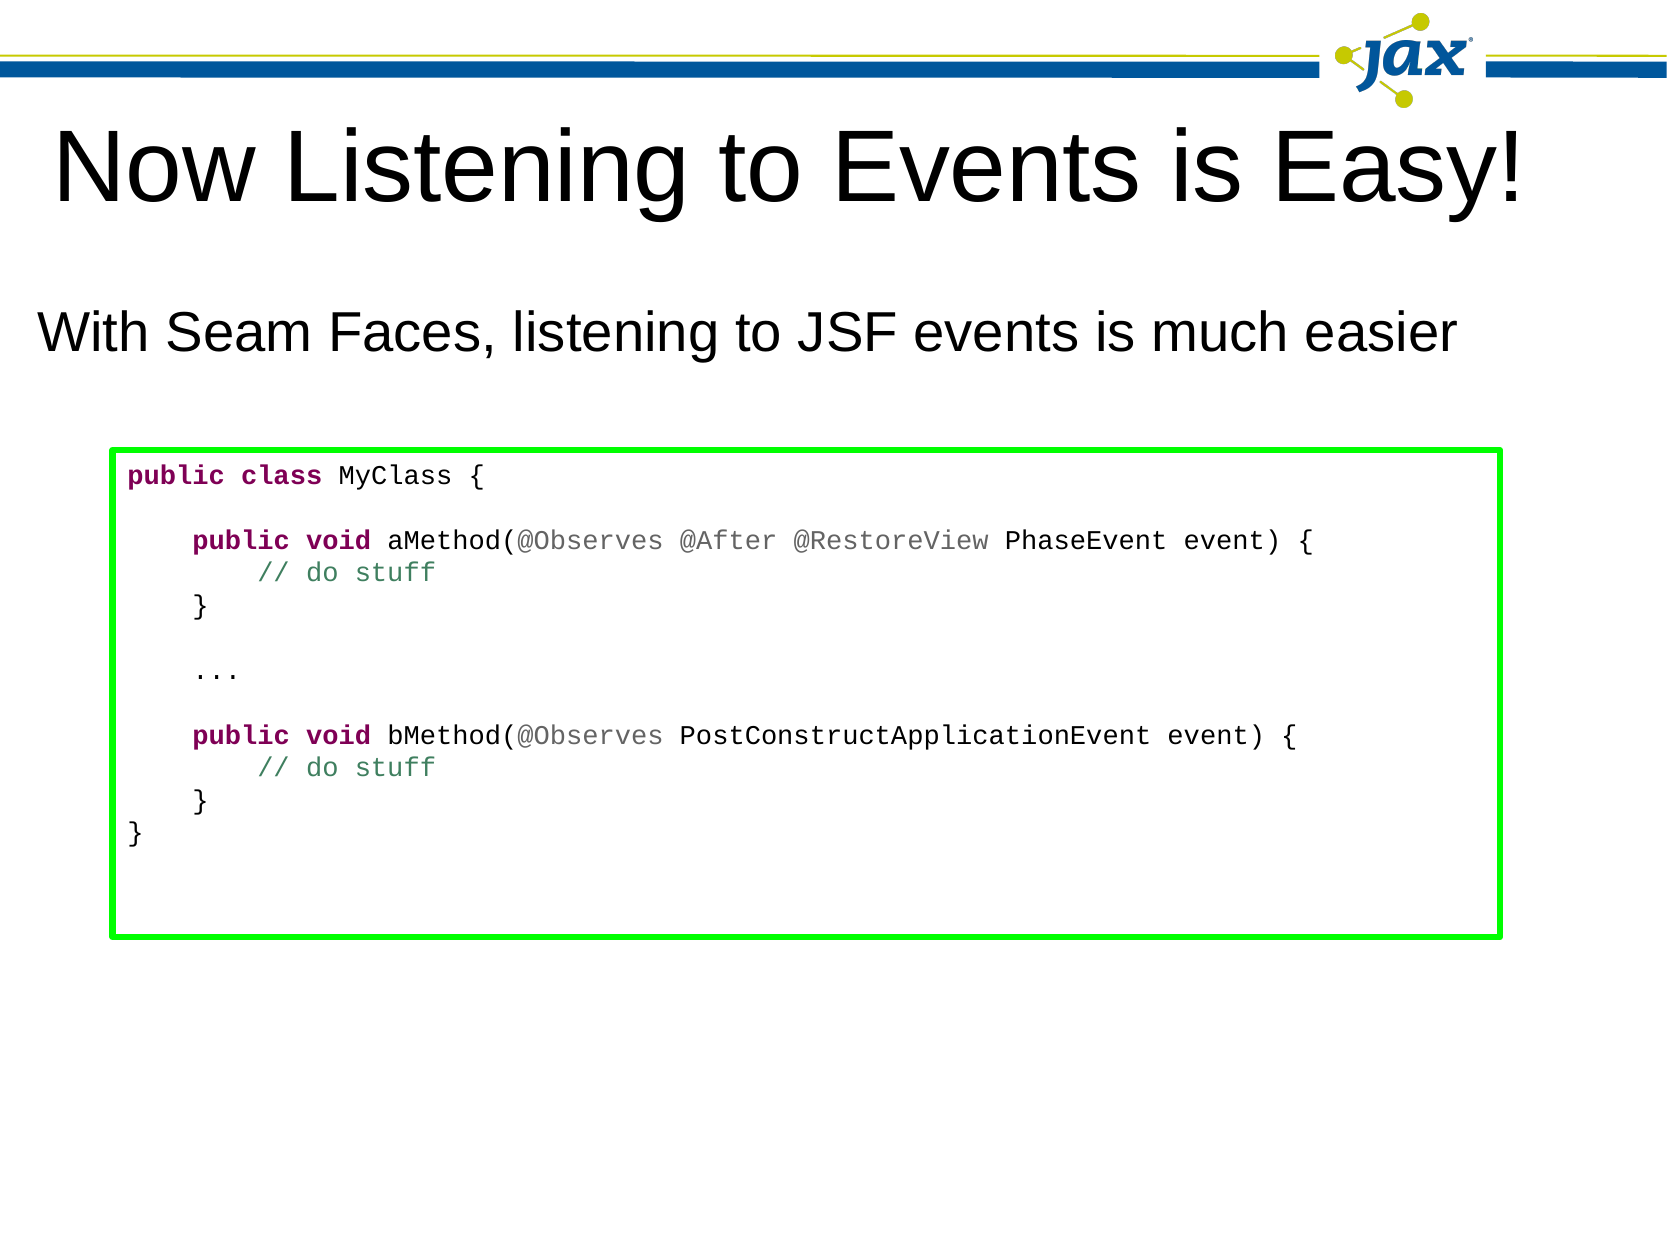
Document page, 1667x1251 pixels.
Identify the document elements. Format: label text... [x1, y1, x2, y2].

picture [1335, 13, 1473, 91]
text_box public class MyClass { public void aMethod(@Observes @After @RestoreView PhaseEvent event) { // do stuff } ... public void bMethod(@Observes PostConstructApplicationEvent event) { // do stuff } } [112, 450, 1501, 938]
list With Seam Faces, listening to JSF events is much easier [37, 300, 1613, 1126]
title Now Listening to Events is Easy! [37, 91, 1651, 230]
